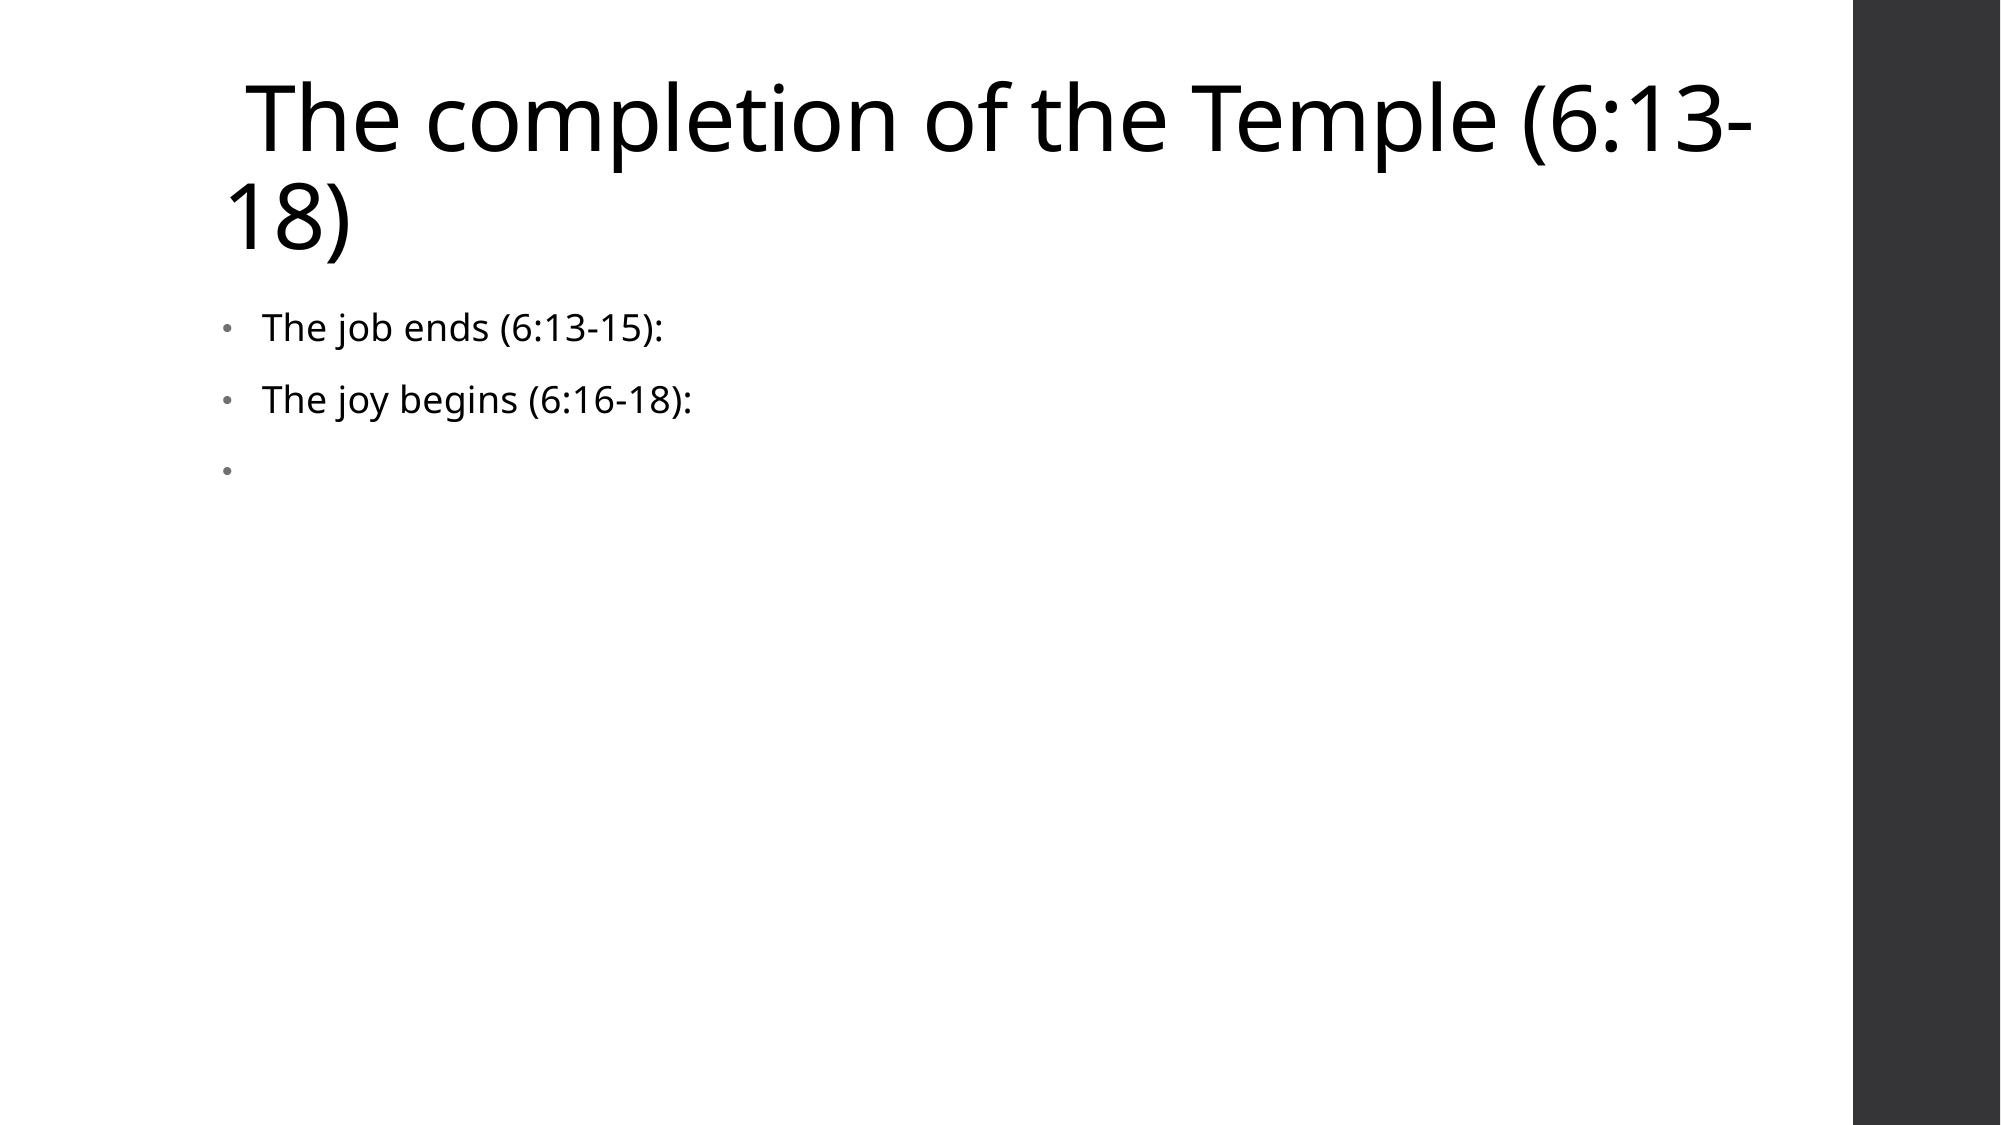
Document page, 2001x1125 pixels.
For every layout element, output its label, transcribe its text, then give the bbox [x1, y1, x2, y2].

list The job ends (6:13-15): The joy begins (6:16-18): [206, 299, 1617, 1014]
title The completion of the Temple (6:13-18) [206, 60, 1797, 278]
